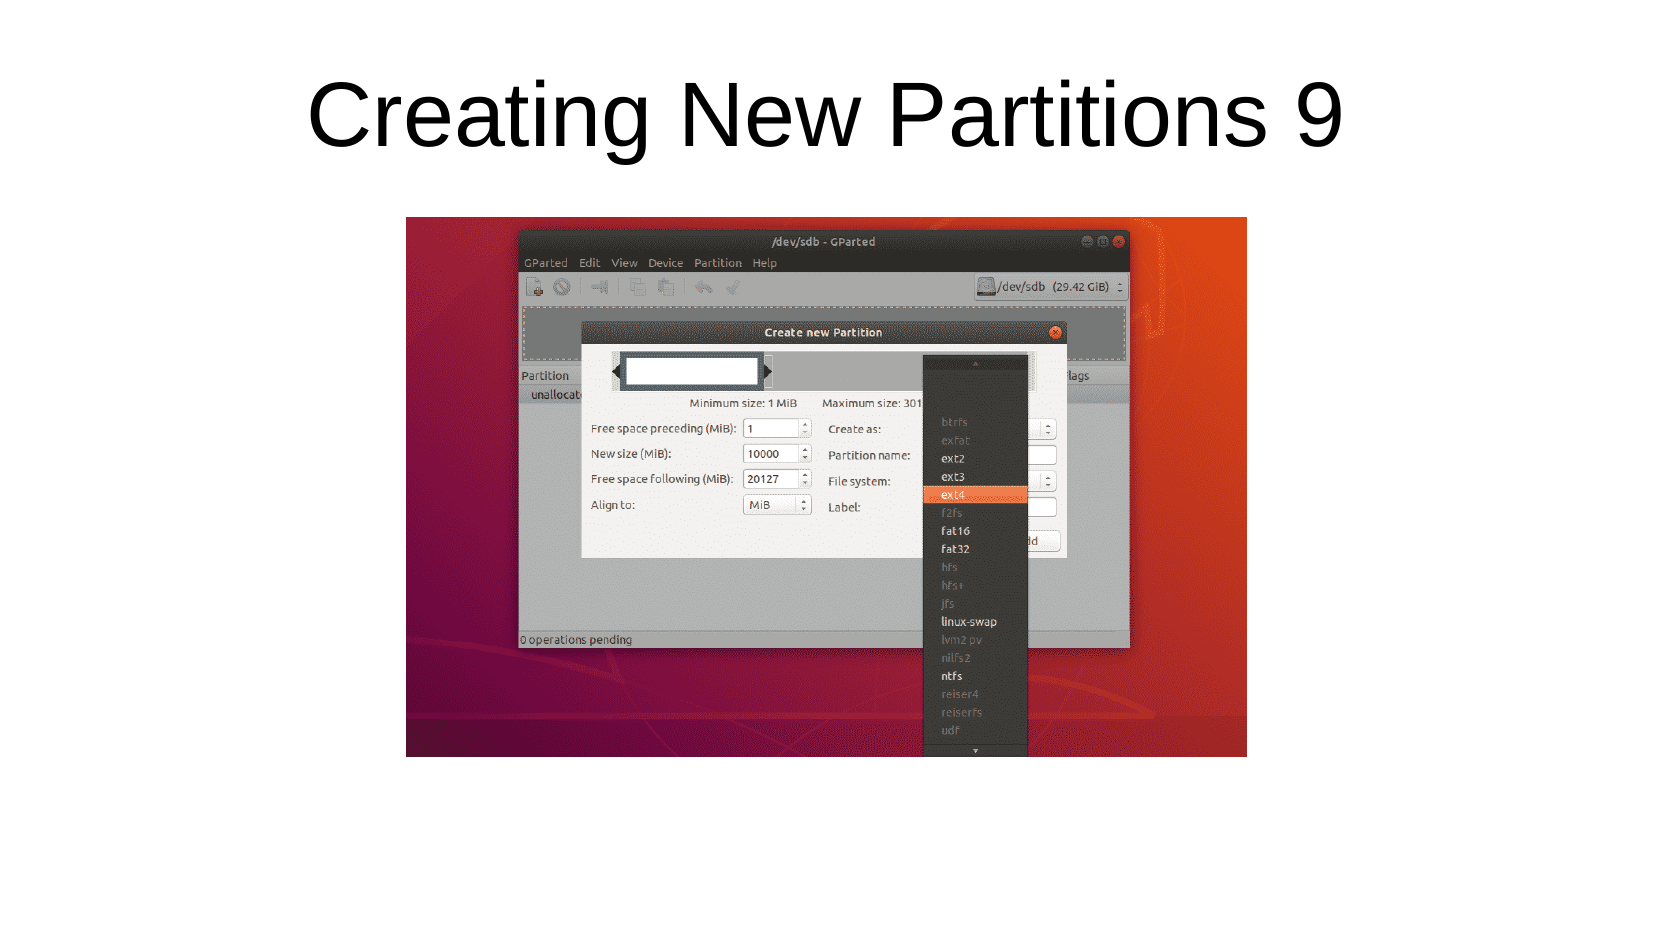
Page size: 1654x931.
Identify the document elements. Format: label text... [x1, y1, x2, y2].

picture [406, 217, 1247, 758]
title Creating New Partitions 9 [82, 37, 1571, 193]
